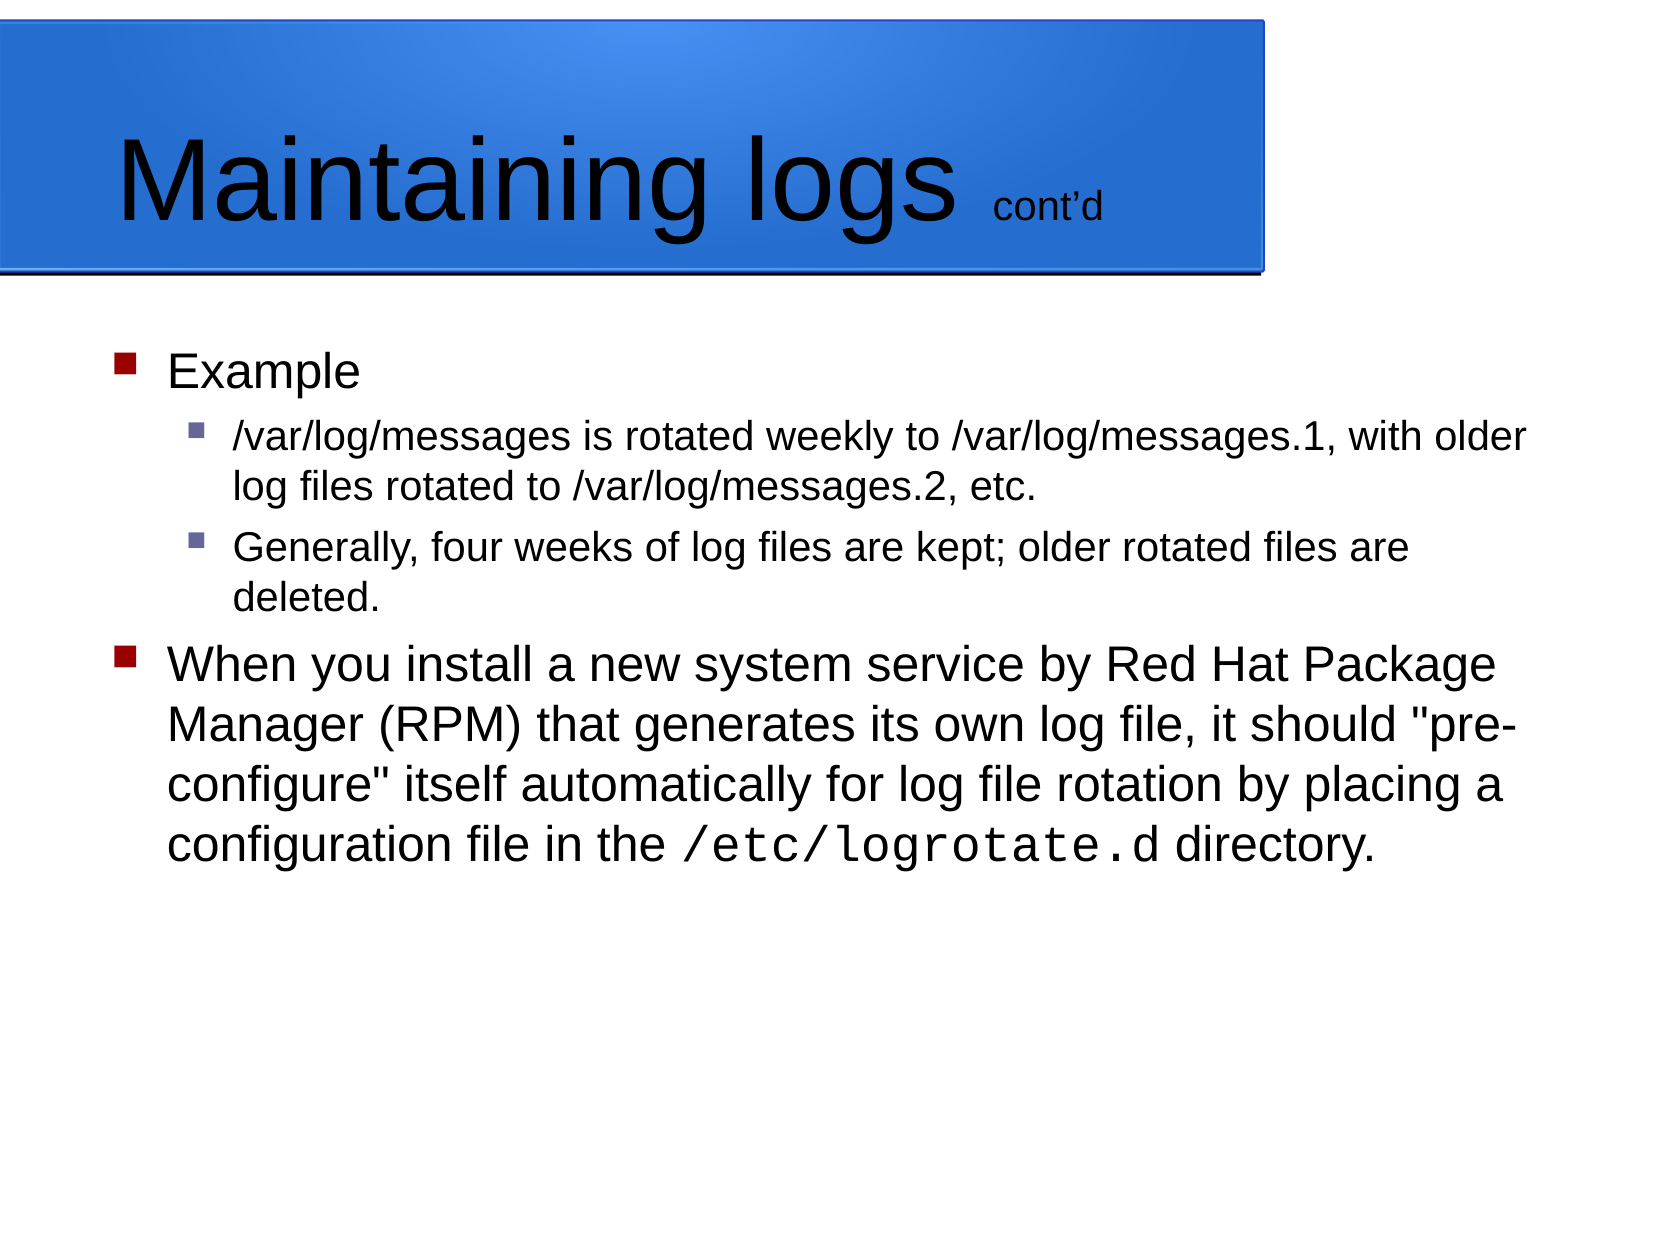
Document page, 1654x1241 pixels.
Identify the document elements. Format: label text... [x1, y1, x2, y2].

list Example /var/log/messages is rotated weekly to /var/log/messages.1, with older log files rotated to /var/log/messages.2, etc. Generally, four weeks of log files are kept; older rotated files are deleted. When you install a new system service by Red Hat Package Manager (RPM) that generates its own log file, it should "pre-configure" itself automatically for log file rotation by placing a configuration file in the /etc/logrotate.d directory. [96, 330, 1571, 1061]
title Maintaining logs cont’d [100, 45, 1576, 252]
